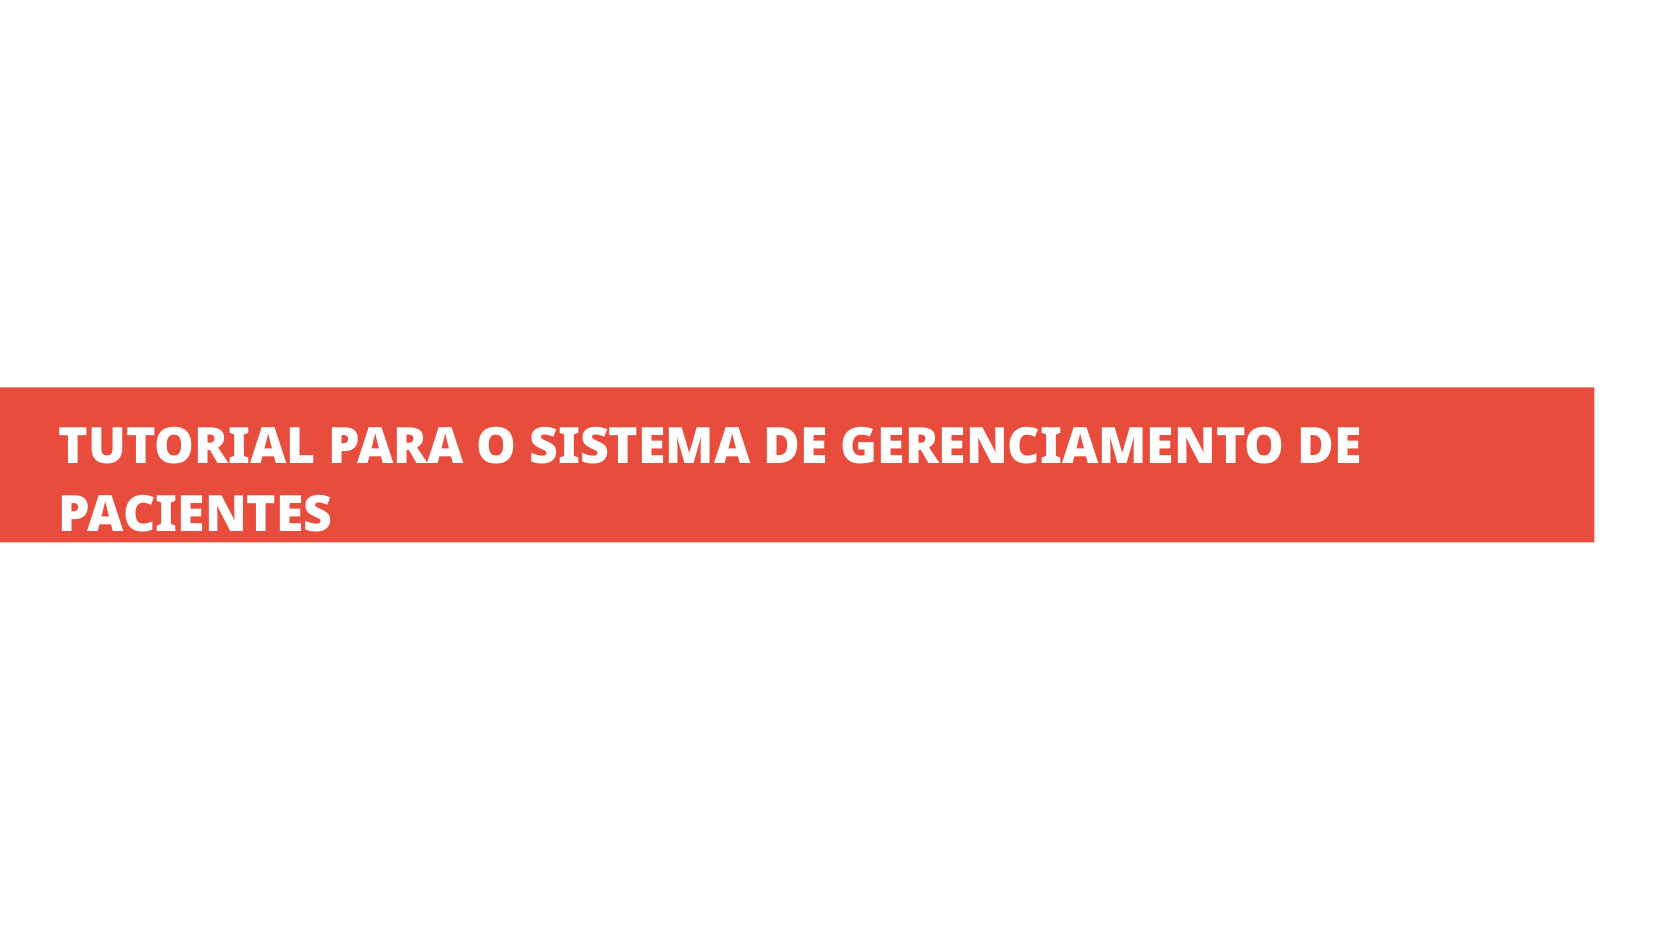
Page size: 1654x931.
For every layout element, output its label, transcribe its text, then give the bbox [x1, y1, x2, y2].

title TUTORIAL PARA O SISTEMA DE GERENCIAMENTO DE PACIENTES [59, 409, 1595, 521]
